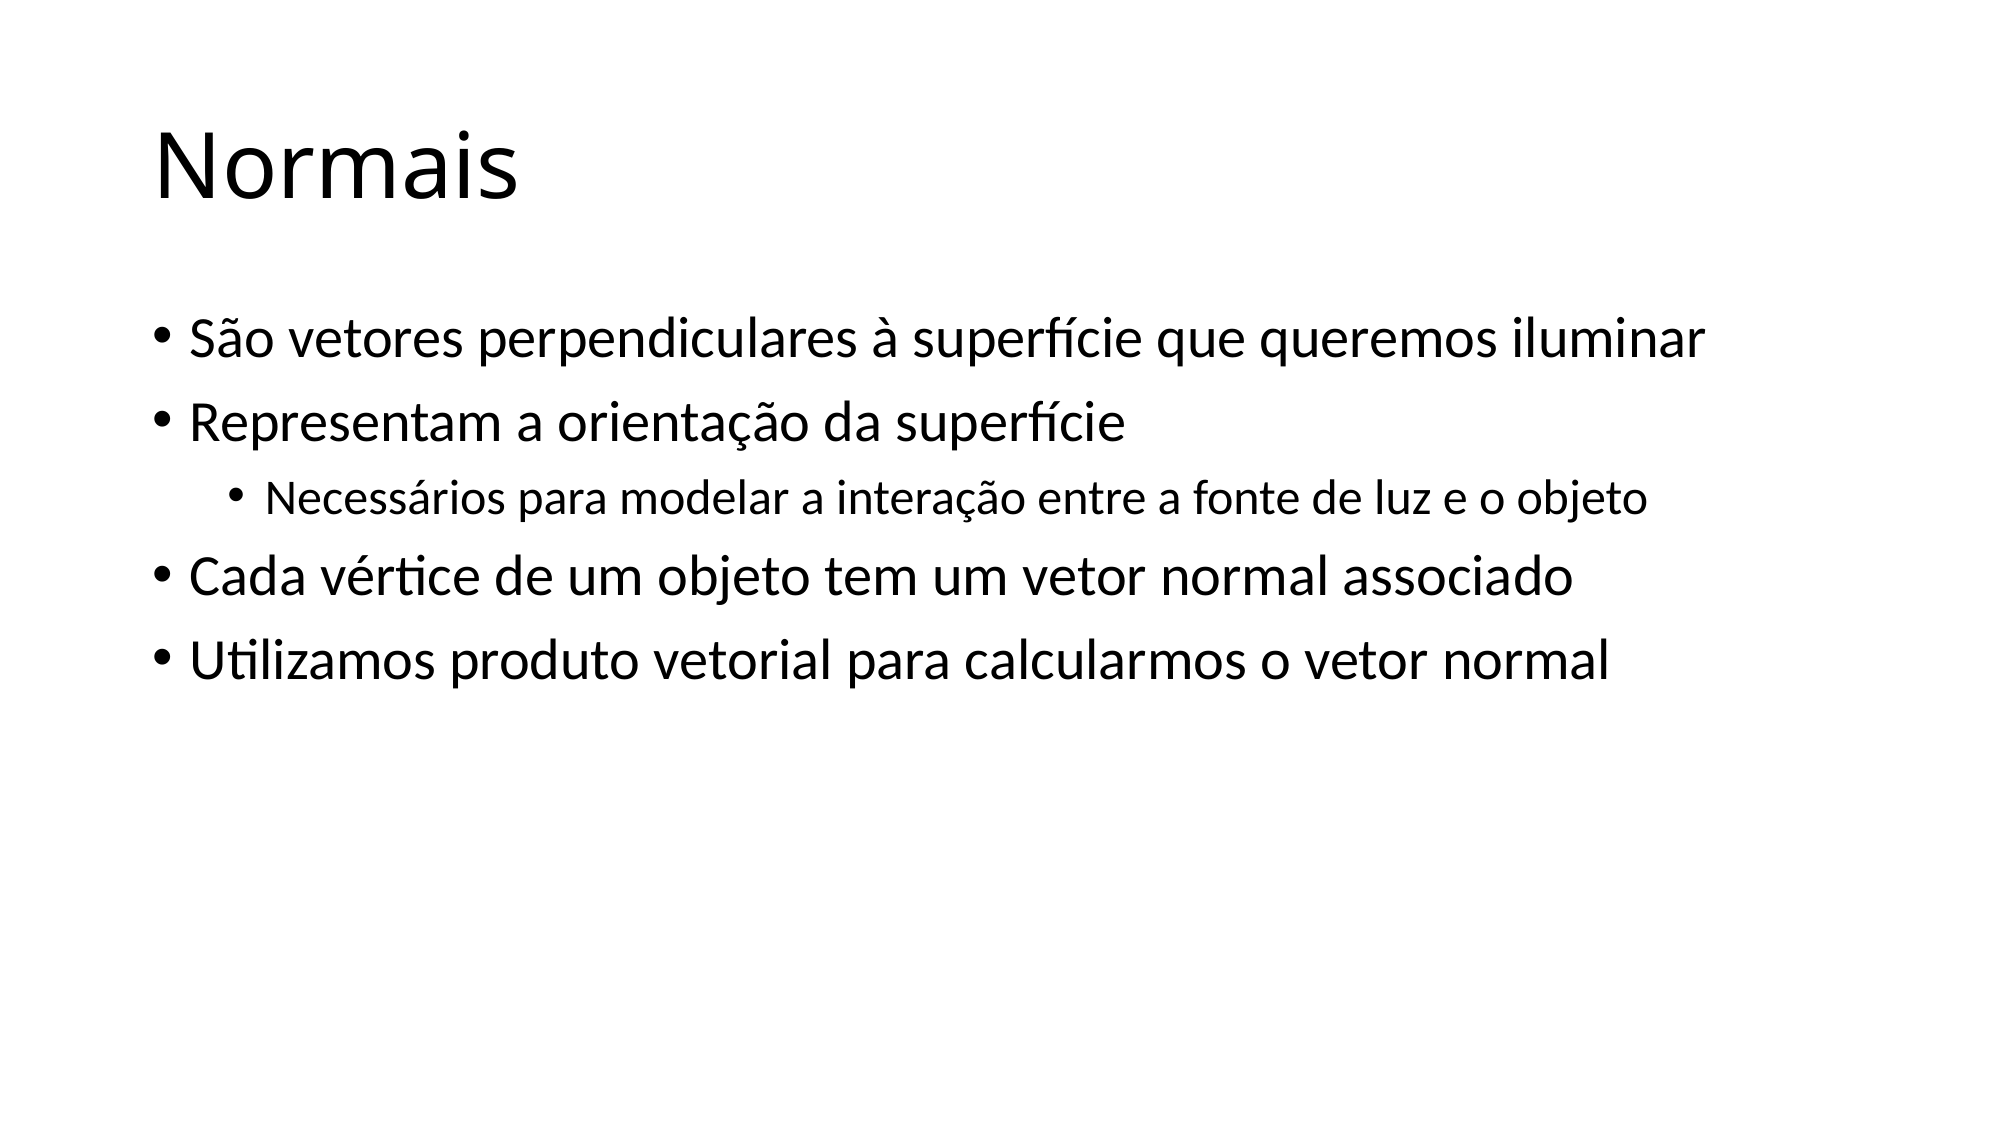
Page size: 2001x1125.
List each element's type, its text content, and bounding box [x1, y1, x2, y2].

title Normais [137, 59, 1863, 278]
list São vetores perpendiculares à superfície que queremos iluminar Representam a orientação da superfície Necessários para modelar a interação entre a fonte de luz e o objeto Cada vértice de um objeto tem um vetor normal associado Utilizamos produto vetorial para calcularmos o vetor normal [137, 299, 1863, 1014]
